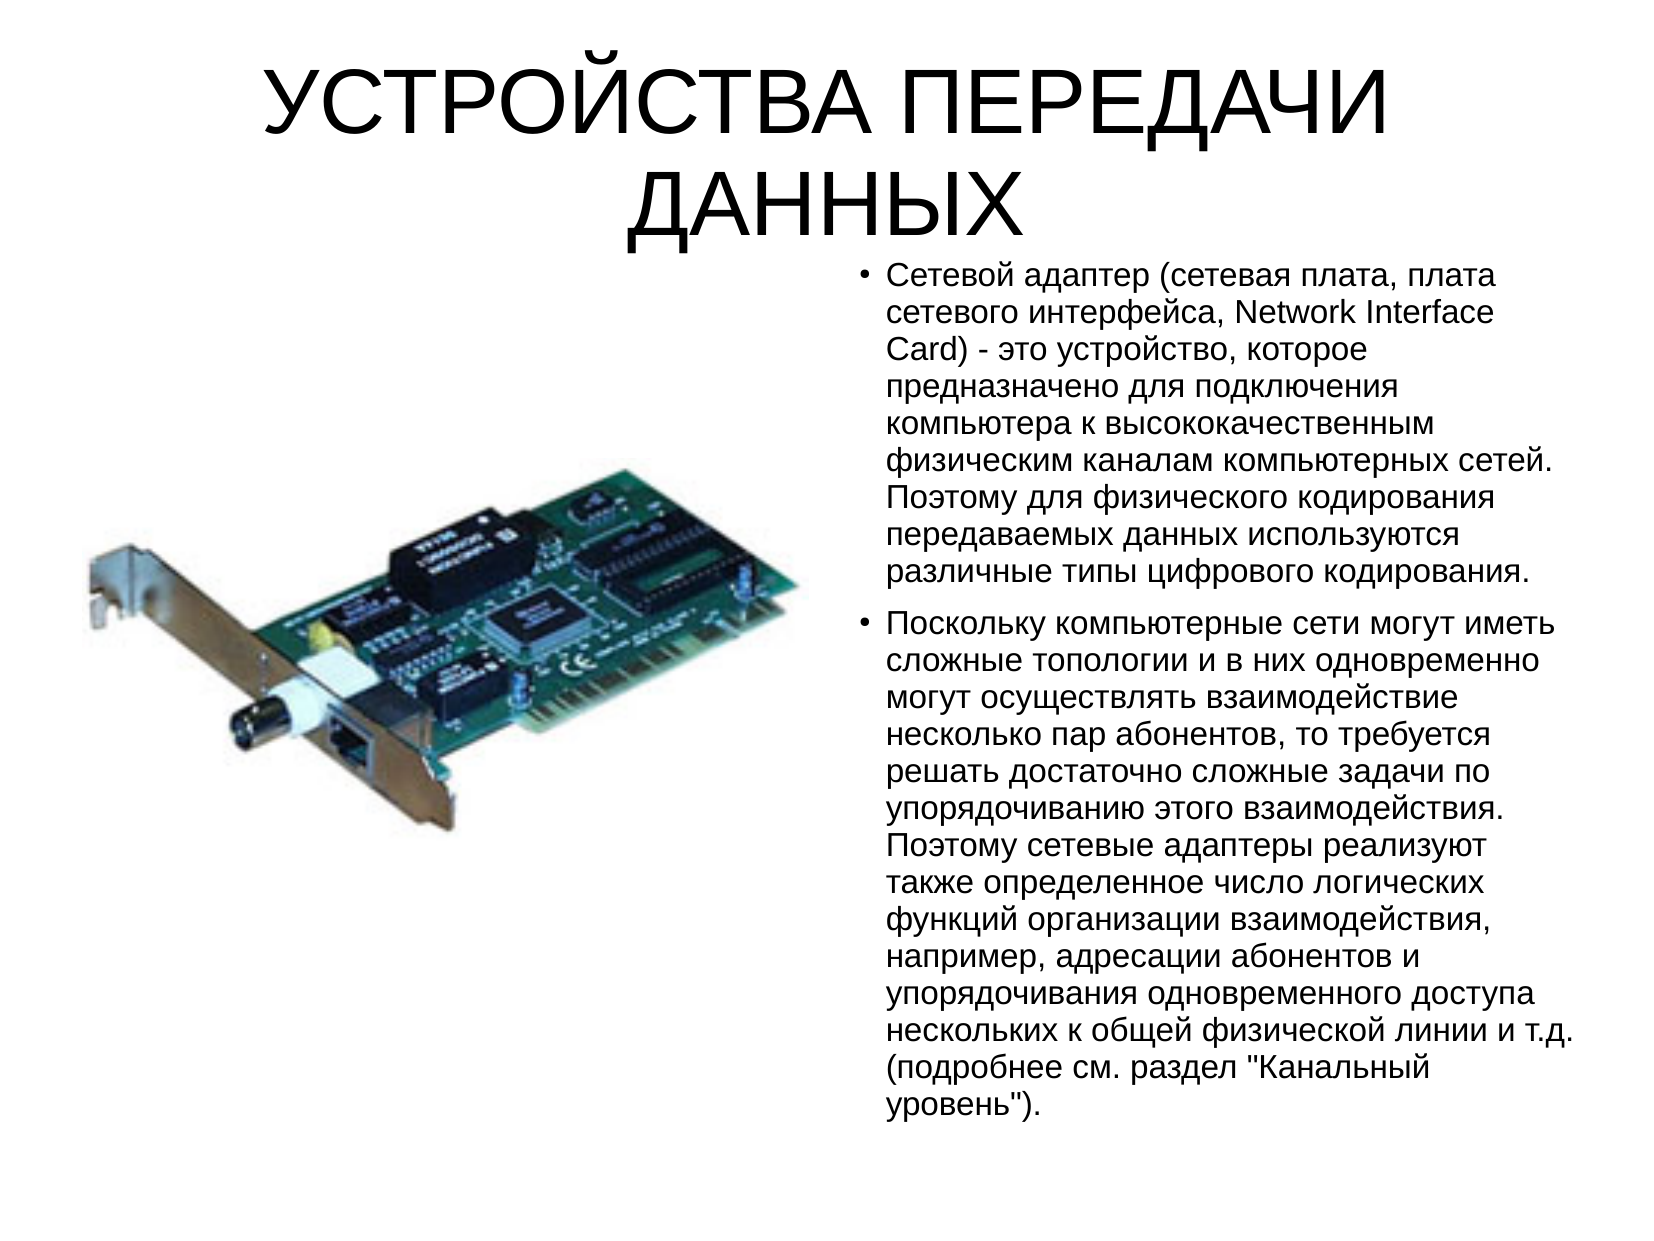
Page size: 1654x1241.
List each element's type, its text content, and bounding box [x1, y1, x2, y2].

list Сетевой адаптер (сетевая плата, плата сетевого интерфейса, Network Interface Card) - это устройство, которое предназначено для подключения компьютера к высококачественным физическим каналам компьютерных сетей. Поэтому для физического кодирования передаваемых данных используются различные типы цифрового кодирования. Поскольку компьютерные сети могут иметь сложные топологии и в них одновременно могут осуществлять взаимодействие несколько пар абонентов, то требуется решать достаточно сложные задачи по упорядочиванию этого взаимодействия. Поэтому сетевые адаптеры реализуют также определенное число логических функций организации взаимодействия, например, адресации абонентов и упорядочивания одновременного доступа нескольких к общей физической линии и т.д. (подробнее см. раздел "Канальный уровень"). [850, 256, 1577, 1158]
title УСТРОЙСТВА ПЕРЕДАЧИ ДАННЫХ [82, 49, 1571, 257]
picture [82, 458, 809, 841]
